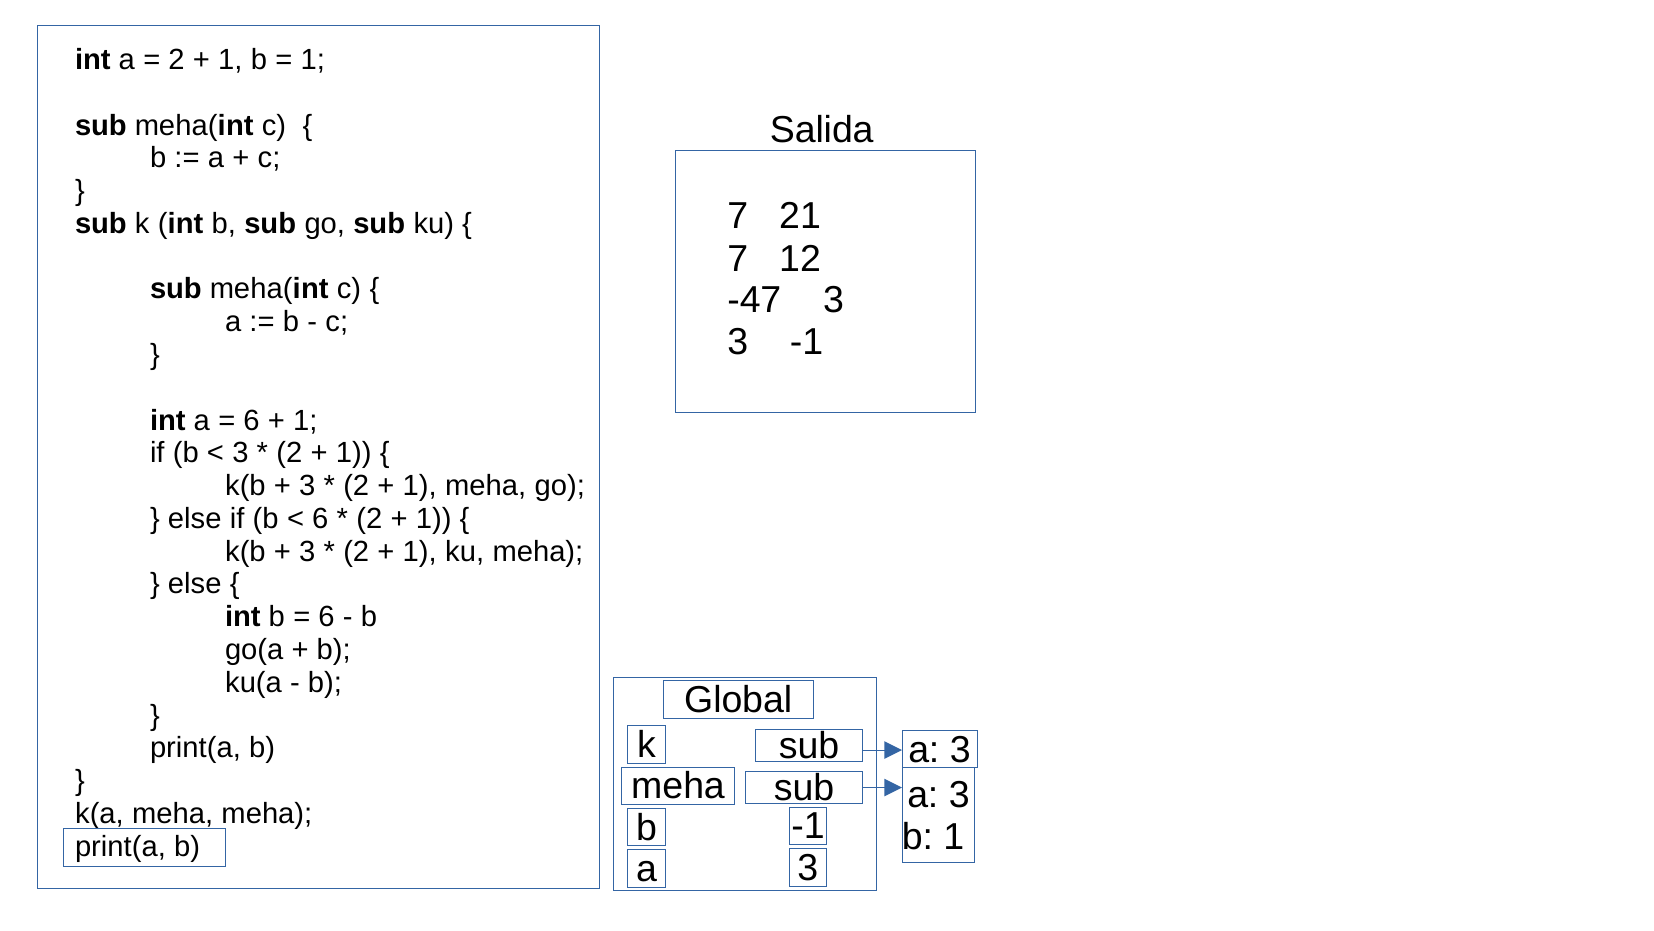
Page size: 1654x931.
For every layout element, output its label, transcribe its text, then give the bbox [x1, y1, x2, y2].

text_box 7 21 7 12 -47 3 3 -1 [712, 187, 859, 371]
text_box -1 [789, 807, 827, 845]
text_box sub [755, 729, 863, 762]
text_box b [627, 808, 666, 846]
text_box a: 3 [902, 730, 978, 768]
text_box meha [621, 767, 735, 805]
text_box sub [745, 771, 863, 804]
text_box k [627, 725, 666, 764]
text_box Salida [755, 100, 889, 150]
text_box Salida [755, 151, 889, 158]
subtitle int a = 2 + 1, b = 1; sub meha(int c) { b := a + c; } sub k (int b, sub go, sub ku) { sub meha(int c) { a := b - c; } int a = 6 + 1; if (b < 3 * (2 + 1)) { k(b + 3 * (2 + 1), meha, go); } else if (b < 6 * (2 + 1)) { k(b + 3 * (2 + 1), ku, meha); } else { int b = 6 - b go(a + b); ku(a - b); } print(a, b) } k(a, meha, meha); print(a, b) [75, 43, 638, 863]
text_box 3 [789, 848, 827, 887]
text_box a: 3 b: 1 [902, 767, 975, 863]
text_box Global [663, 680, 814, 719]
text_box a [627, 849, 666, 888]
